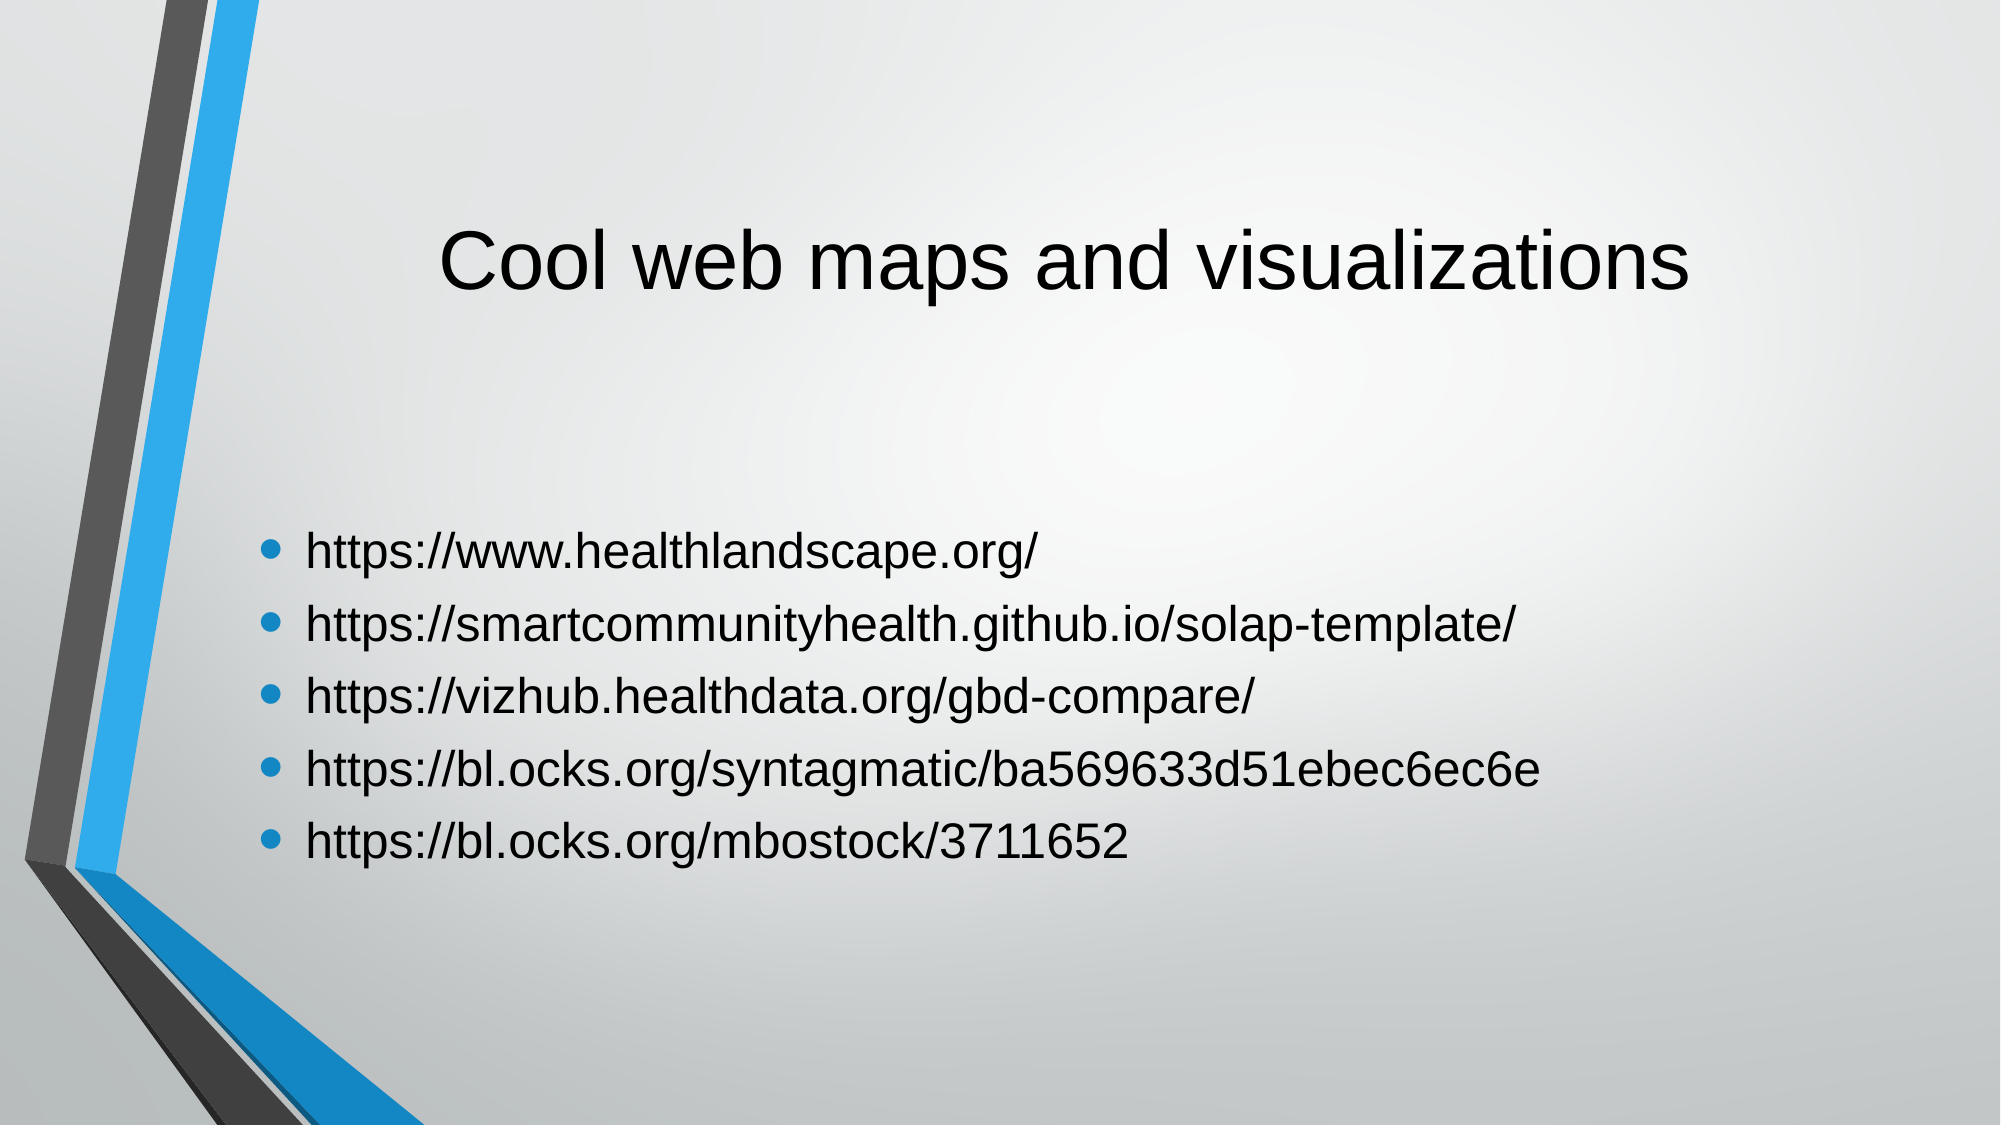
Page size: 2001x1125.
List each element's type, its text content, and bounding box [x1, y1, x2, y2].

title Cool web maps and visualizations [243, 112, 1887, 400]
list https://www.healthlandscape.org/ https://smartcommunityhealth.github.io/solap-template/ https://vizhub.healthdata.org/gbd-compare/ https://bl.ocks.org/syntagmatic/ba569633d51ebec6ec6e https://bl.ocks.org/mbostock/3711652 [243, 437, 1887, 950]
